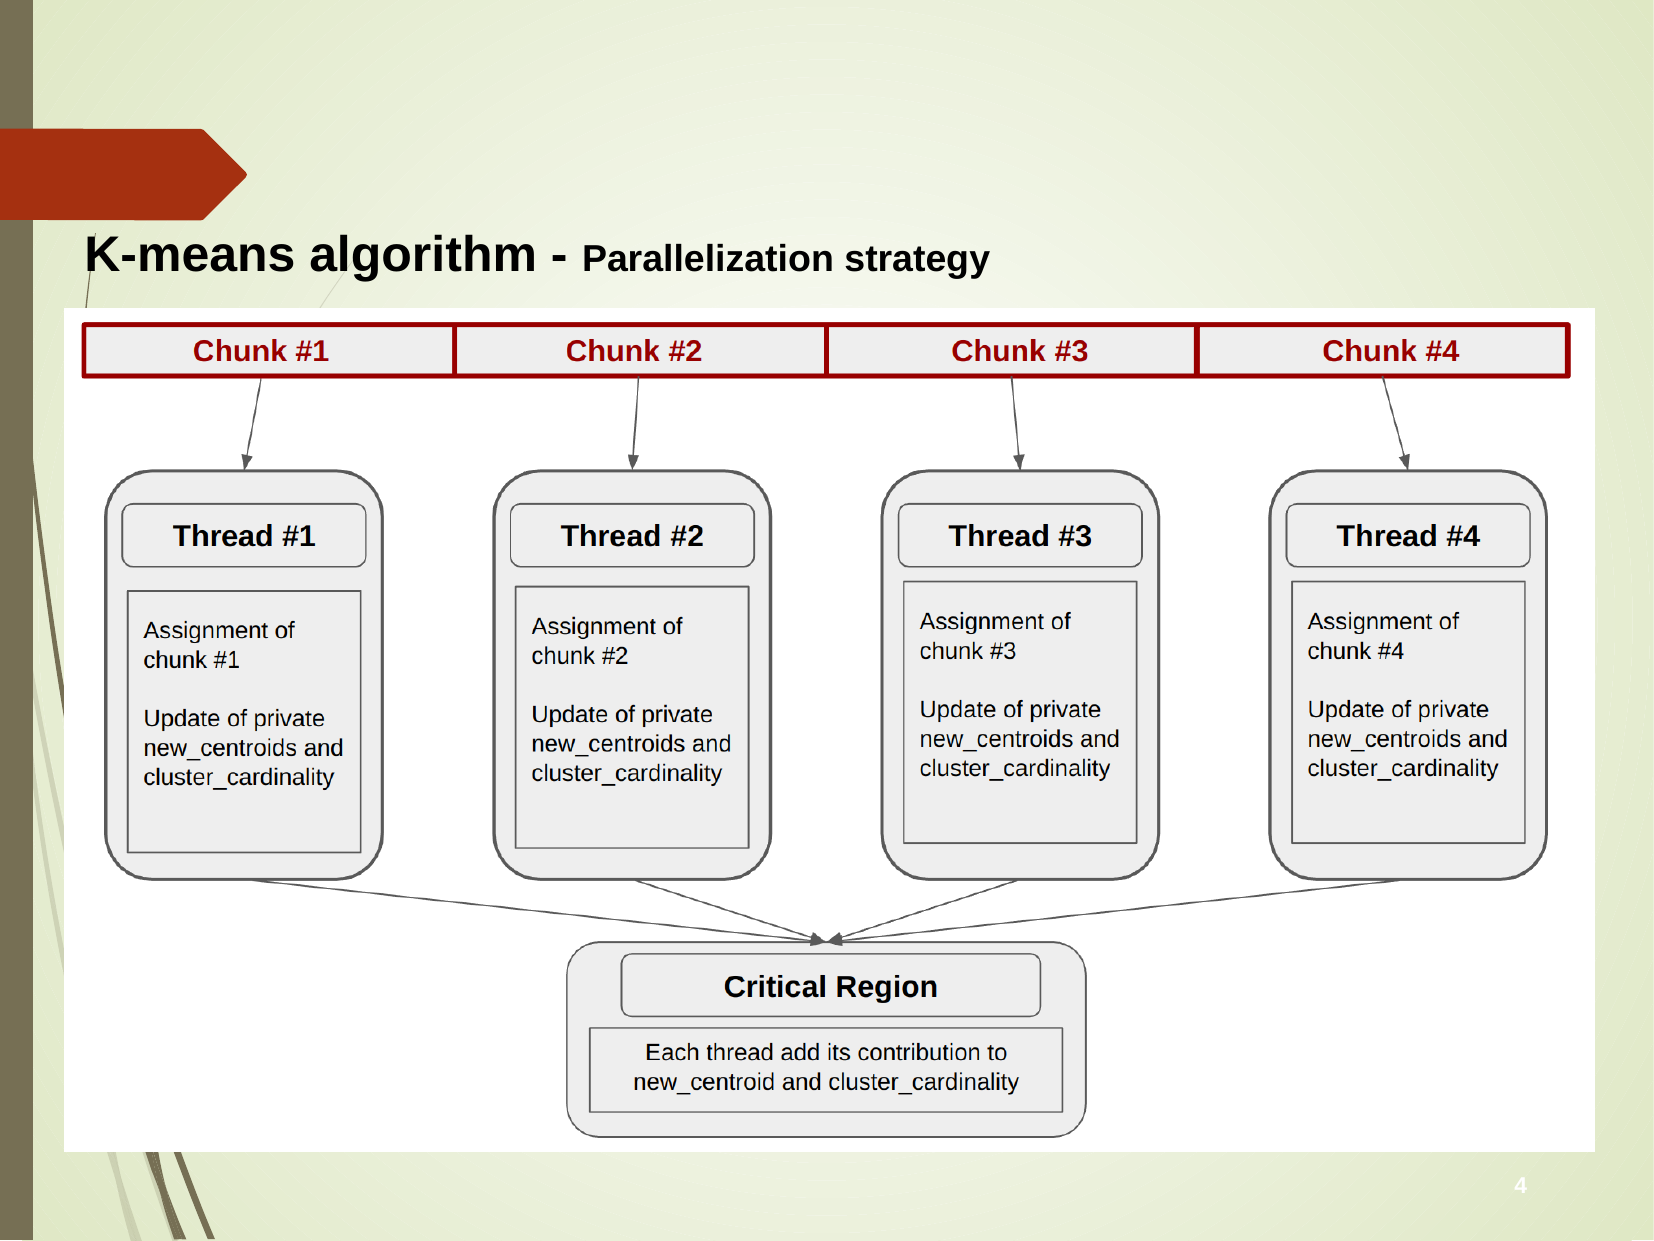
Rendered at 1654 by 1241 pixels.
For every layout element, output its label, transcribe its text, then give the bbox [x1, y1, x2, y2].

picture [64, 308, 1595, 1152]
text_box K-means algorithm - Parallelization strategy [84, 172, 1061, 300]
text_box 4 [1505, 1160, 1536, 1208]
